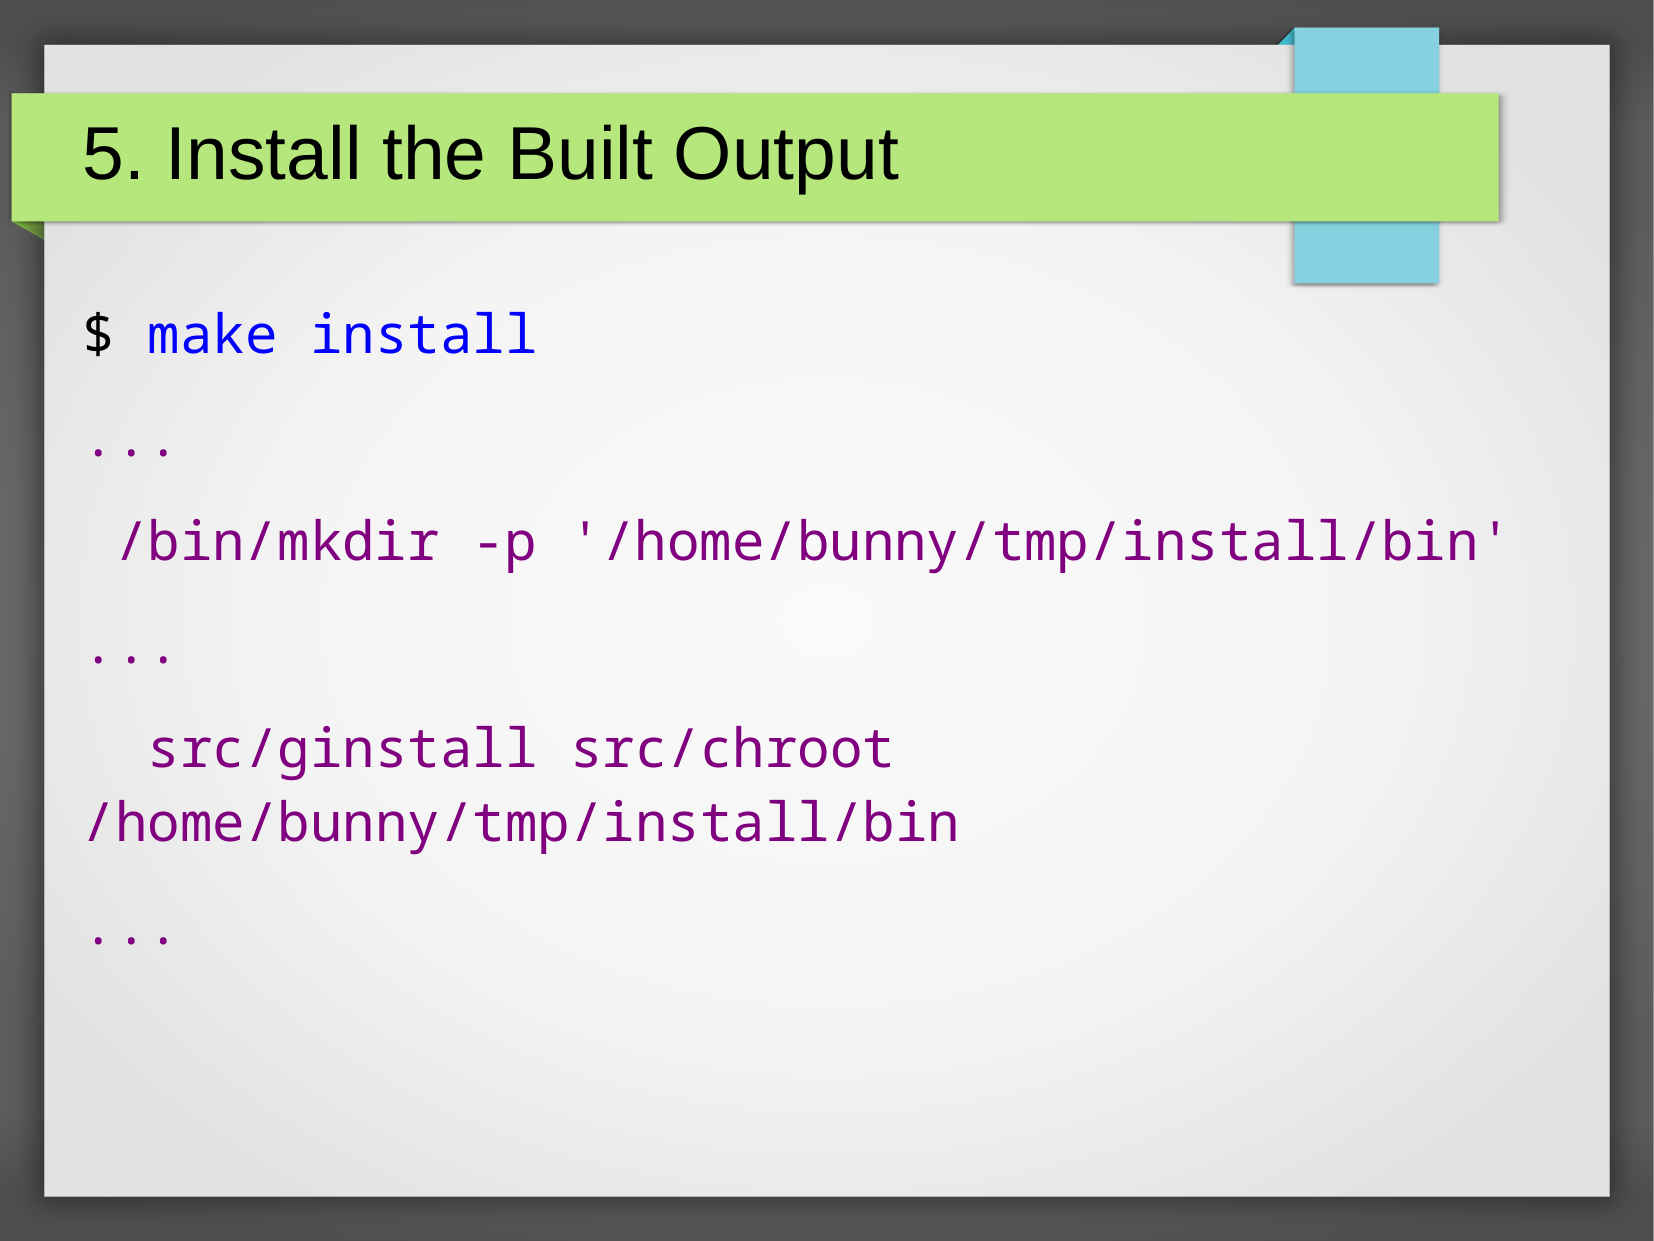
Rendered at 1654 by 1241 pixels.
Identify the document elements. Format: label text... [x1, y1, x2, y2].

picture [0, 0, 1654, 1241]
title 5. Install the Built Output [82, 94, 1264, 213]
list $ make install ... /bin/mkdir -p '/home/bunny/tmp/install/bin' ... src/ginstall src/chroot /home/bunny/tmp/install/bin ... [82, 295, 1571, 1123]
